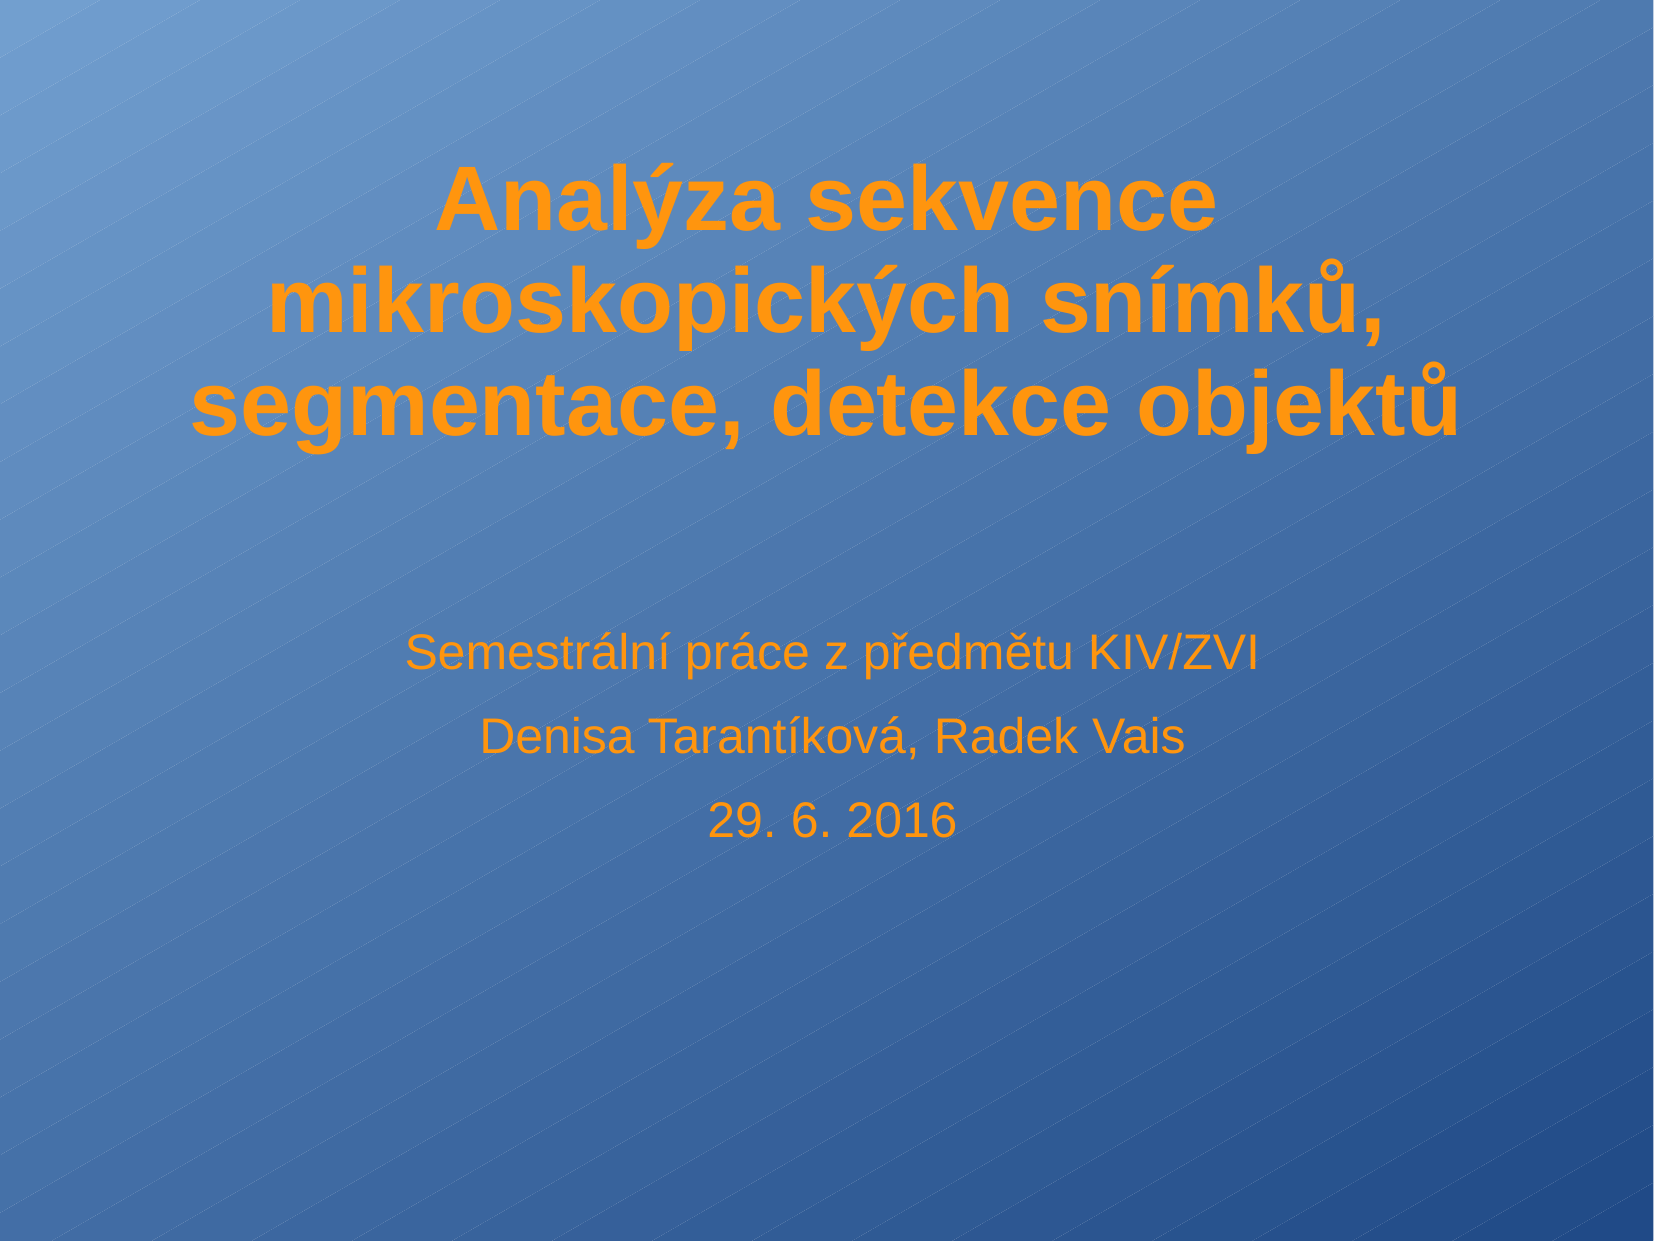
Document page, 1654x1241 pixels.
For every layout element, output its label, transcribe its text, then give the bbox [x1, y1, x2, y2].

title Analýza sekvence mikroskopických snímků, segmentace, detekce objektů [82, 94, 1571, 508]
text_box Semestrální práce z předmětu KIV/ZVI Denisa Tarantíková, Radek Vais 29. 6. 2016 [295, 519, 1371, 925]
